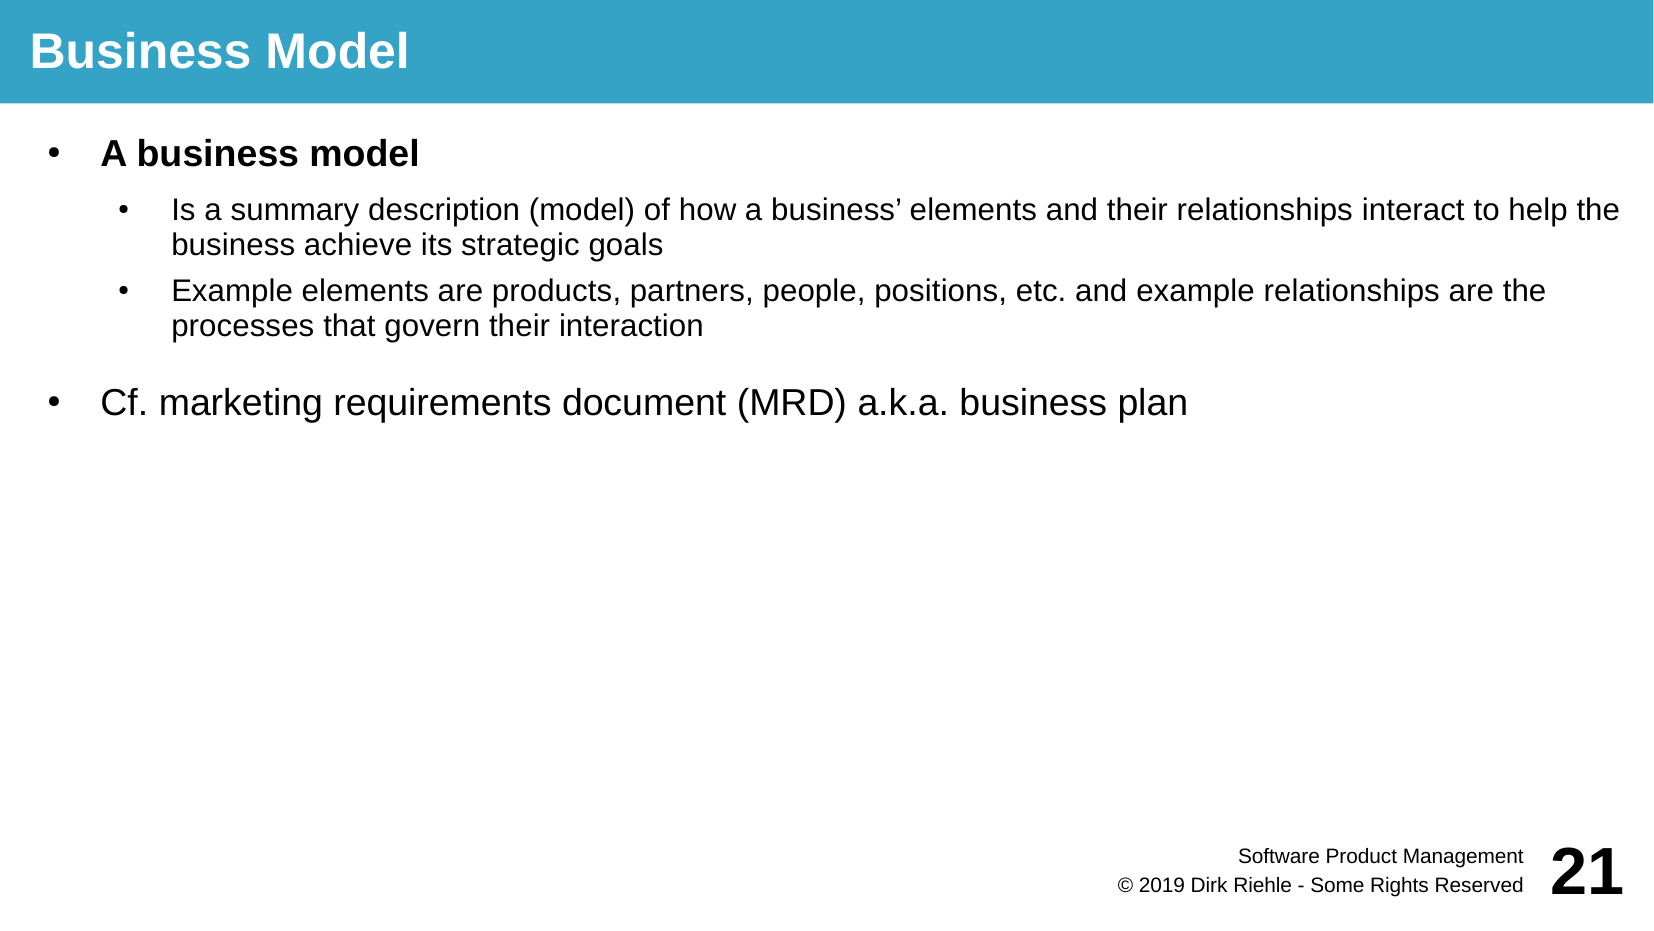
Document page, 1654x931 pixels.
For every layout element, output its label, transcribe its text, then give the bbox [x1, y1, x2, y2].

list A business model Is a summary description (model) of how a business’ elements and their relationships interact to help the business achieve its strategic goals Example elements are products, partners, people, positions, etc. and example relationships are the processes that govern their interaction Cf. marketing requirements document (MRD) a.k.a. business plan [29, 132, 1625, 813]
title Business Model [0, 0, 1654, 104]
